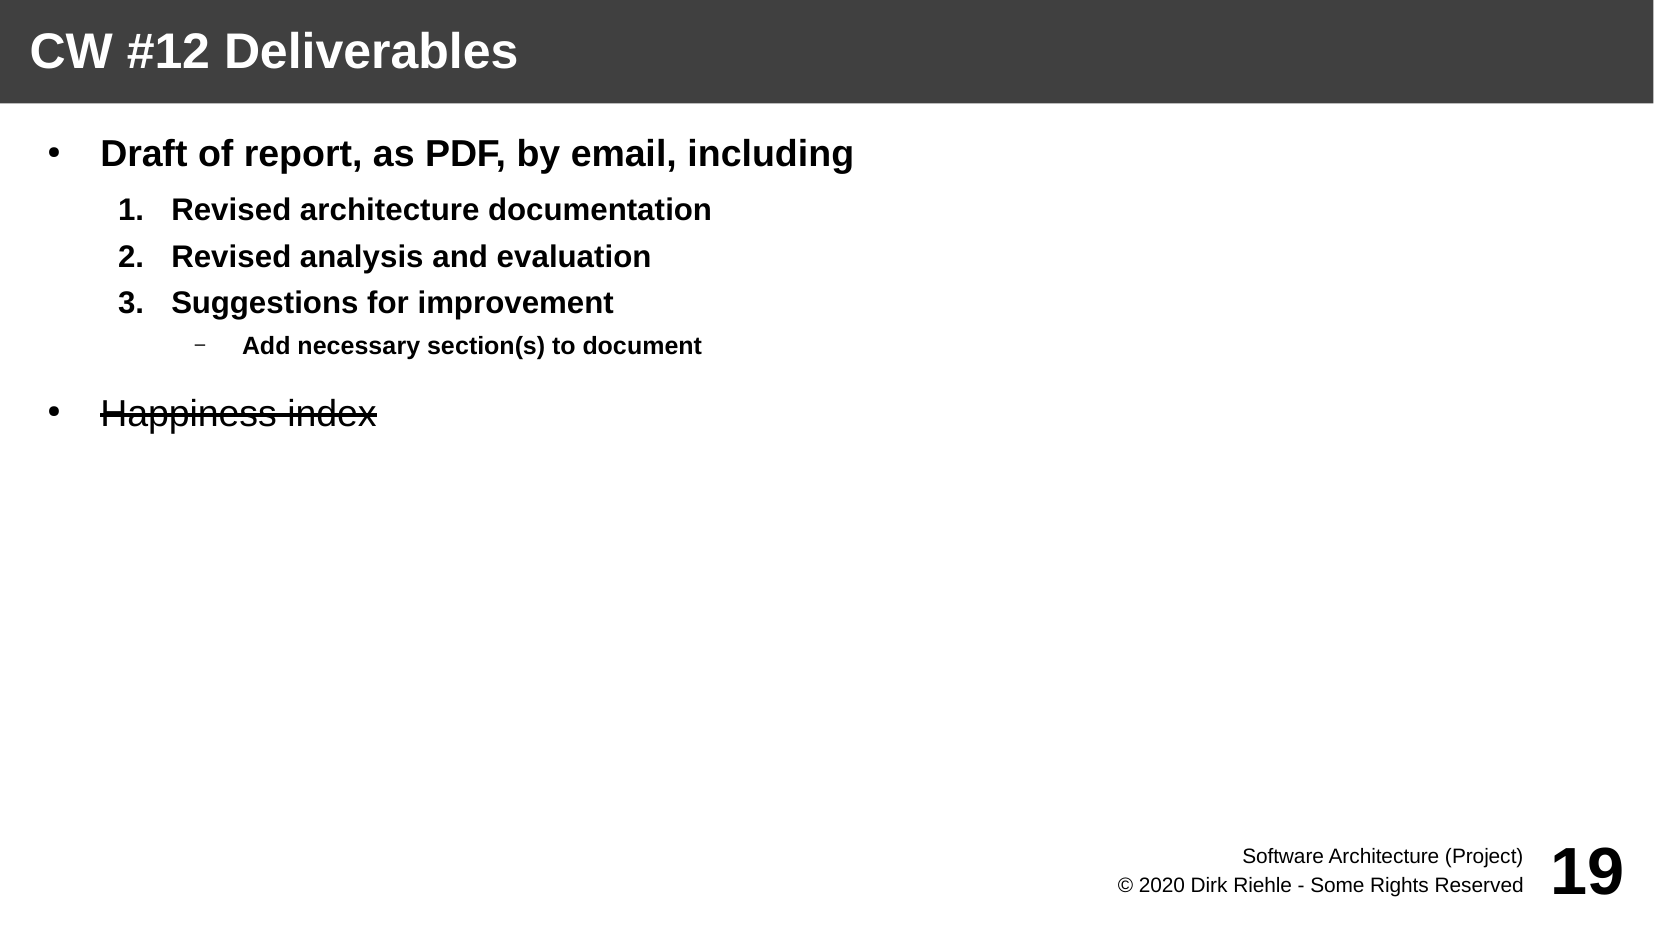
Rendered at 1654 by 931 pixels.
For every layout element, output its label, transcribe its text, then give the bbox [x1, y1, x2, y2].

list Draft of report, as PDF, by email, including Revised architecture documentation Revised analysis and evaluation Suggestions for improvement Add necessary section(s) to document Happiness index [29, 132, 1625, 813]
title CW #12 Deliverables [0, 0, 1654, 104]
